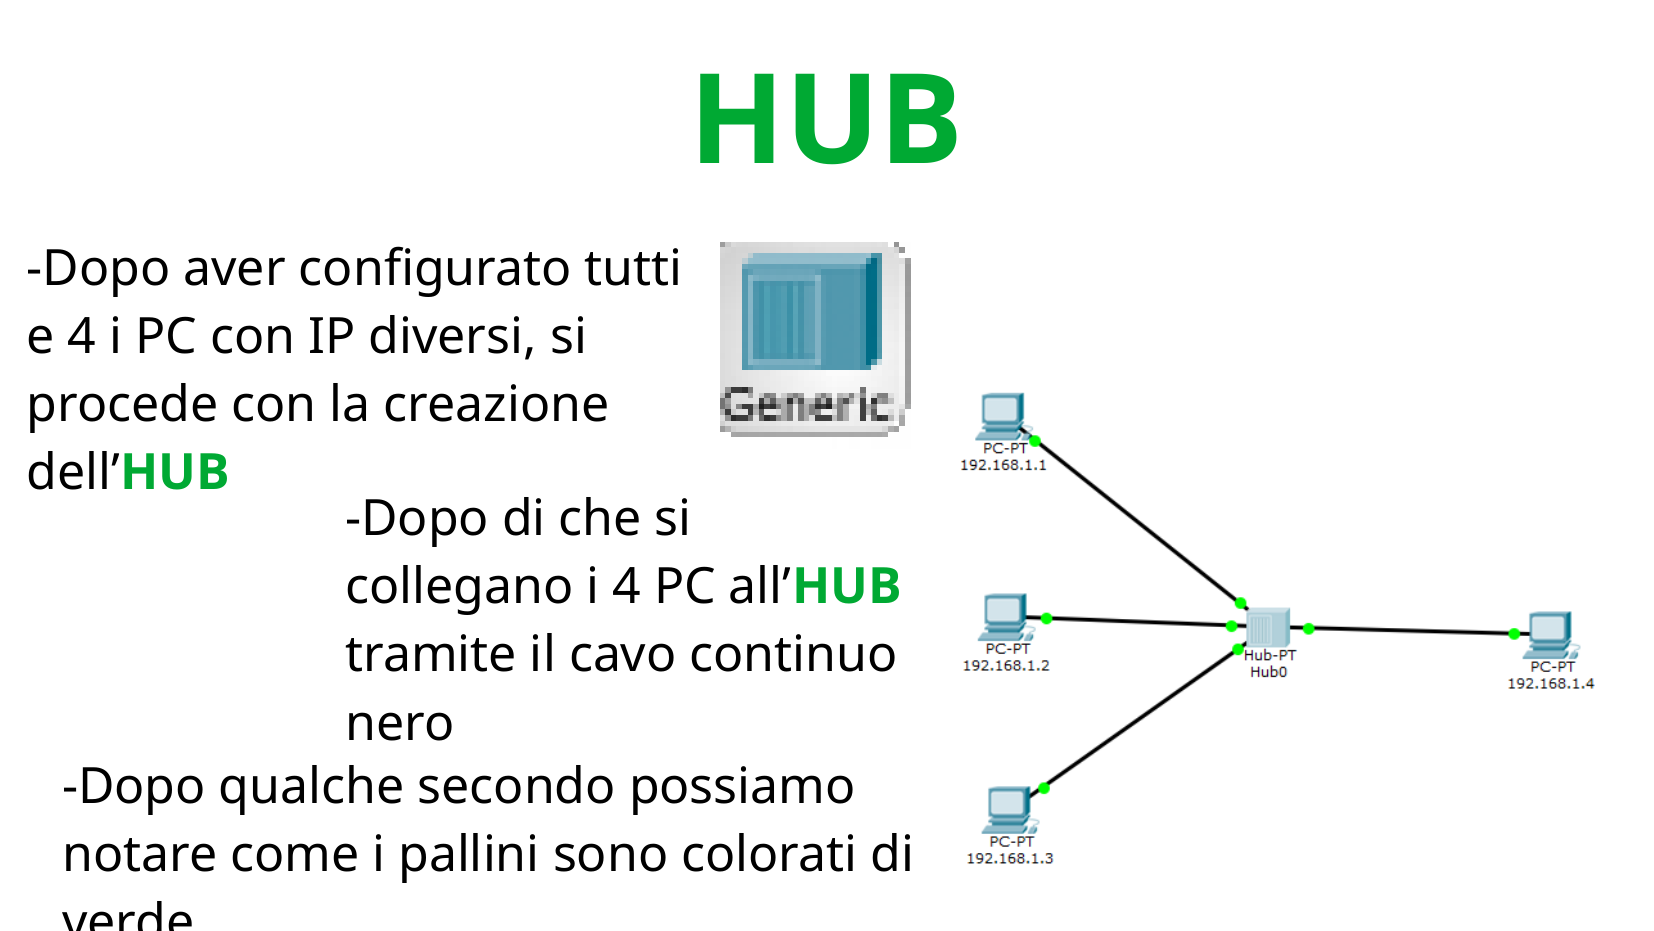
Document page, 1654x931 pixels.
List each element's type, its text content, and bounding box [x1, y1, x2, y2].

title HUB [82, 37, 1571, 193]
text_box -Dopo di che si collegano i 4 PC all’HUB tramite il cavo continuo nero [330, 474, 933, 733]
picture [720, 242, 911, 449]
text_box -Dopo aver configurato tutti e 4 i PC con IP diversi, si procede con la creazione dell’HUB [11, 224, 709, 475]
text_box -Dopo qualche secondo possiamo notare come i pallini sono colorati di verde. [47, 742, 969, 931]
picture [933, 357, 1641, 915]
